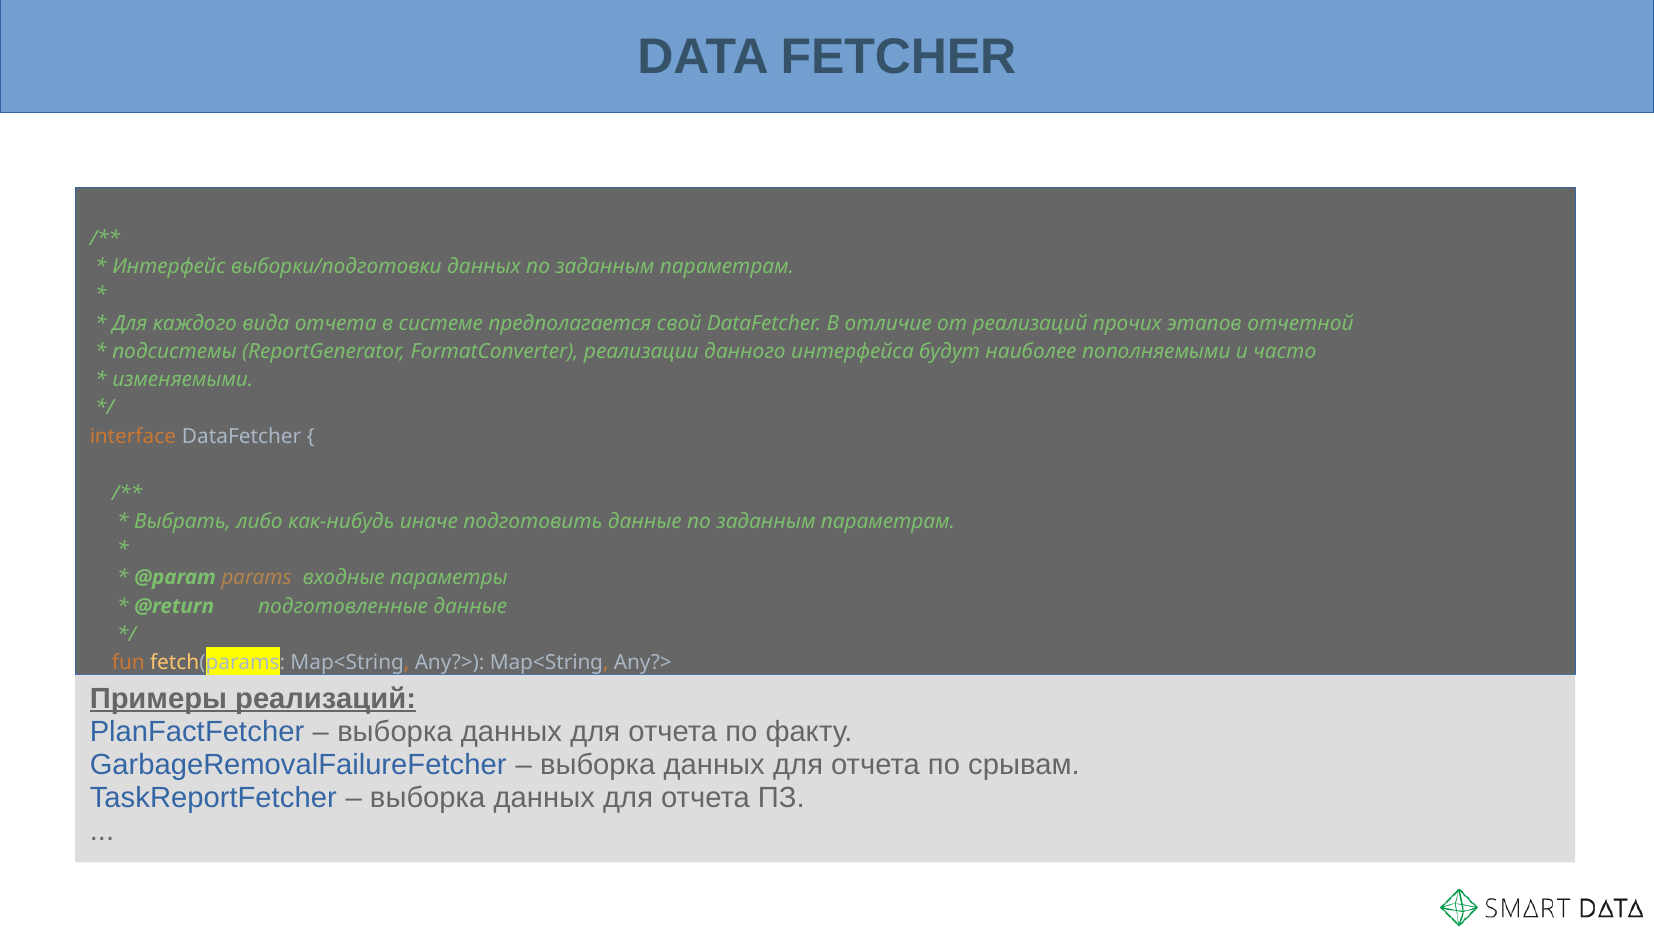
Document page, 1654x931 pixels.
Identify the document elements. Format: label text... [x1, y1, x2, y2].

text_box Примеры реализаций: PlanFactFetcher – выборка данных для отчета по факту. GarbageRemovalFailureFetcher – выборка данных для отчета по срывам. TaskReportFetcher – выборка данных для отчета ПЗ. ... [75, 674, 1576, 863]
picture [1434, 883, 1654, 931]
text_box /** * Интерфейс выборки/подготовки данных по заданным параметрам. * * Для каждого вида отчета в системе предполагается свой DataFetcher. В отличие от реализаций прочих этапов отчетной * подсистемы (ReportGenerator, FormatConverter), реализации данного интерфейса будут наиболее пополняемыми и часто * изменяемыми. */ interface DataFetcher { /** * Выбрать, либо как-нибудь иначе подготовить данные по заданным параметрам. * * @param params входные параметры * @return подготовленные данные */ fun fetch(params: Map<String, Any?>): Map<String, Any?> } [75, 187, 1576, 674]
text_box DATA FETCHER [0, 0, 1654, 113]
